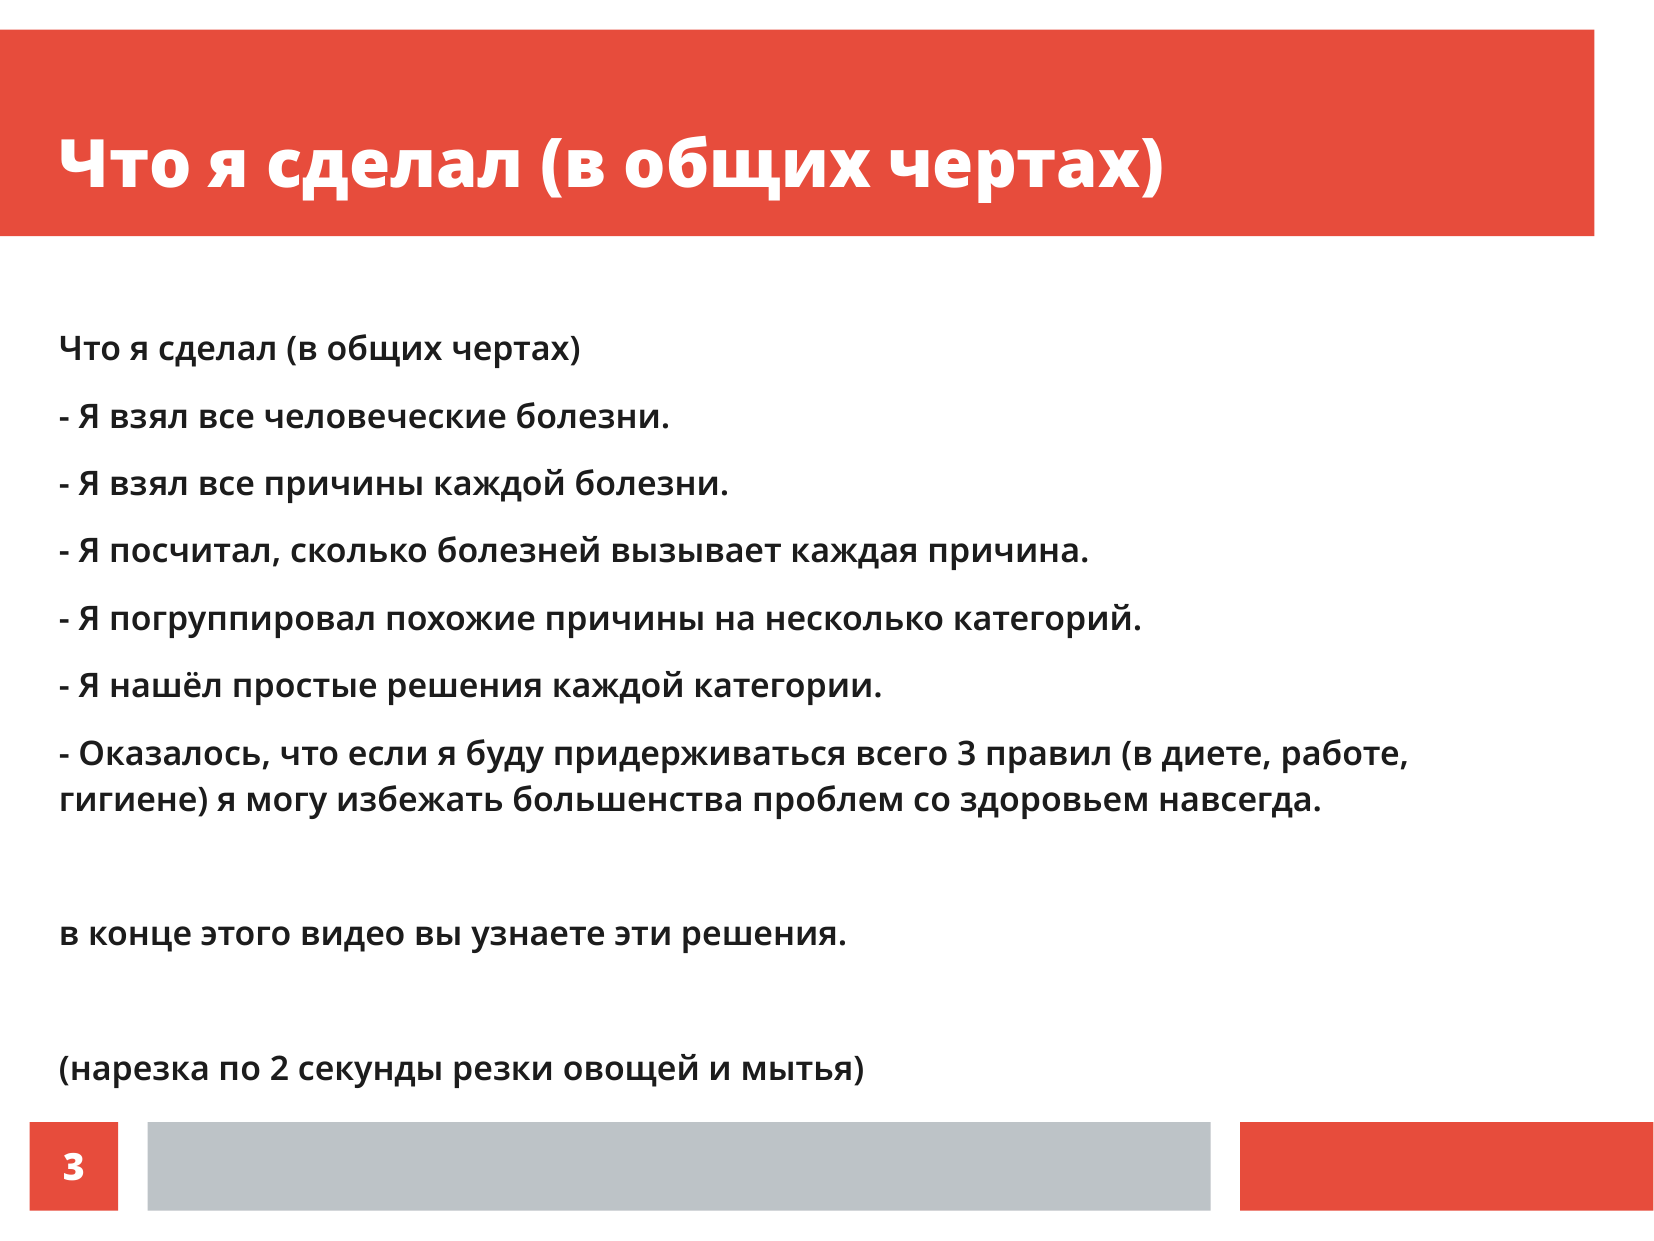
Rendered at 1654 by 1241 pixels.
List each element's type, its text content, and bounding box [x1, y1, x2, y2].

title Что я сделал (в общих чертах) [59, 59, 1595, 207]
list Что я сделал (в общих чертах) - Я взял все человеческие болезни. - Я взял все причины каждой болезни. - Я посчитал, сколько болезней вызывает каждая причина. - Я погруппировал похожие причины на несколько категорий. - Я нашёл простые решения каждой категории. - Оказалось, что если я буду придерживаться всего 3 правил (в диете, работе, гигиене) я могу избежать большенства проблем со здоровьем навсегда. в конце этого видео вы узнаете эти решения. (нарезка по 2 секунды резки овощей и мытья) [59, 324, 1565, 1093]
